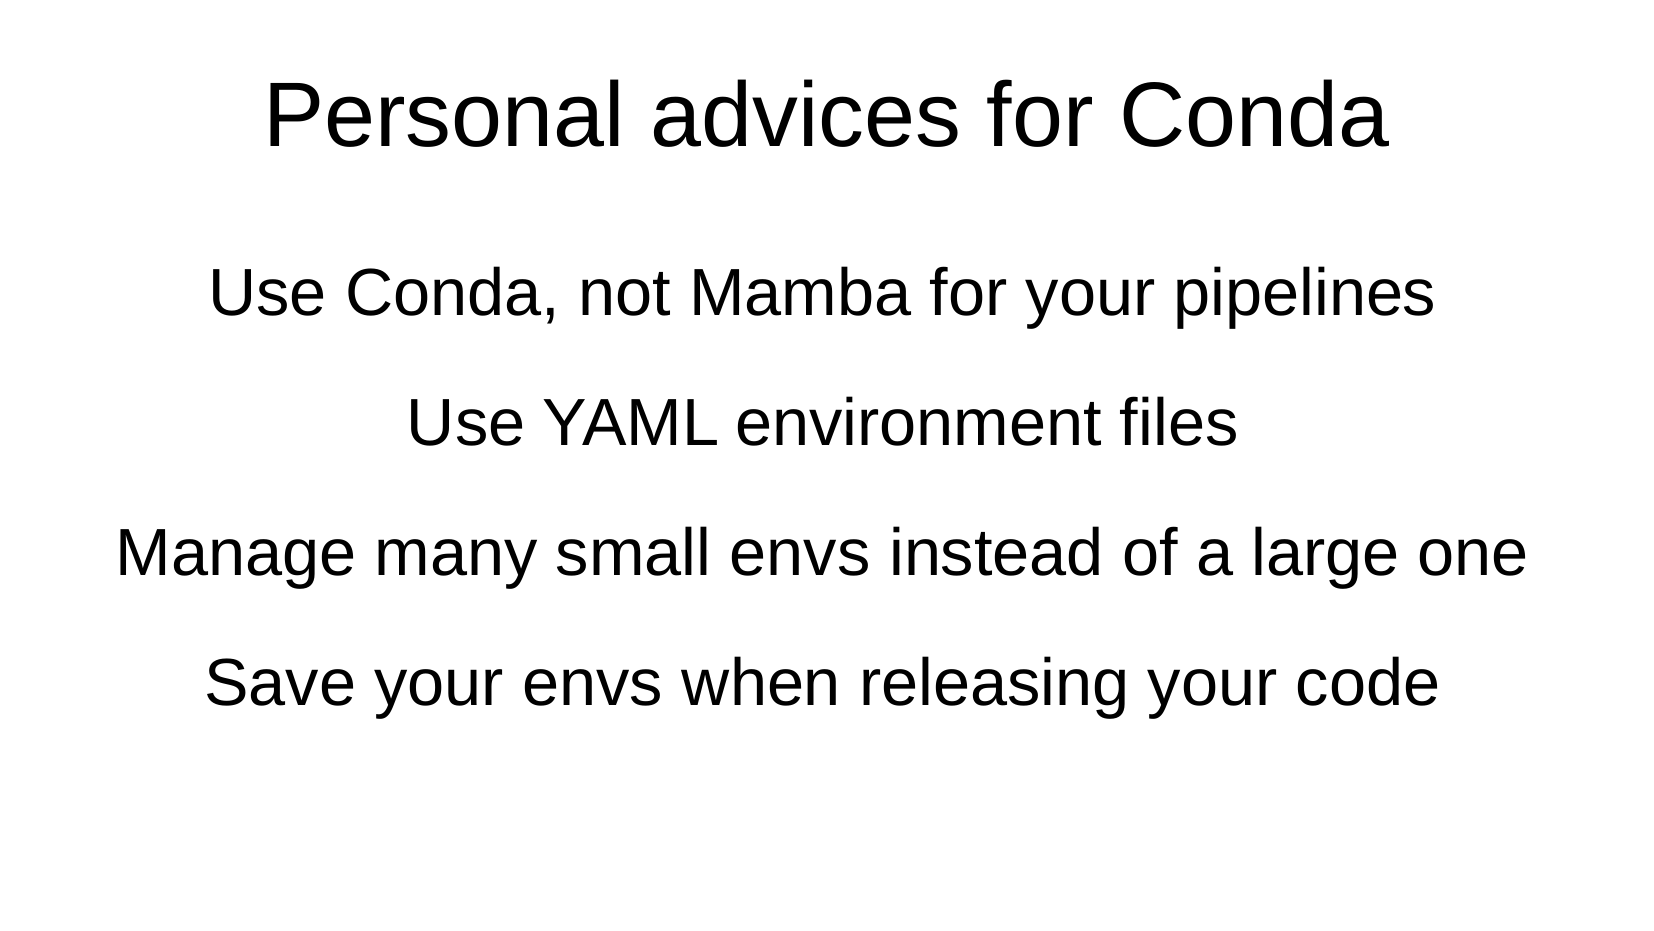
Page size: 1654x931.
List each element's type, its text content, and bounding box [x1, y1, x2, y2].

title Personal advices for Conda [82, 37, 1571, 193]
text_box Use Conda, not Mamba for your pipelines Use YAML environment files Manage many small envs instead of a large one Save your envs when releasing your code [75, 217, 1571, 812]
